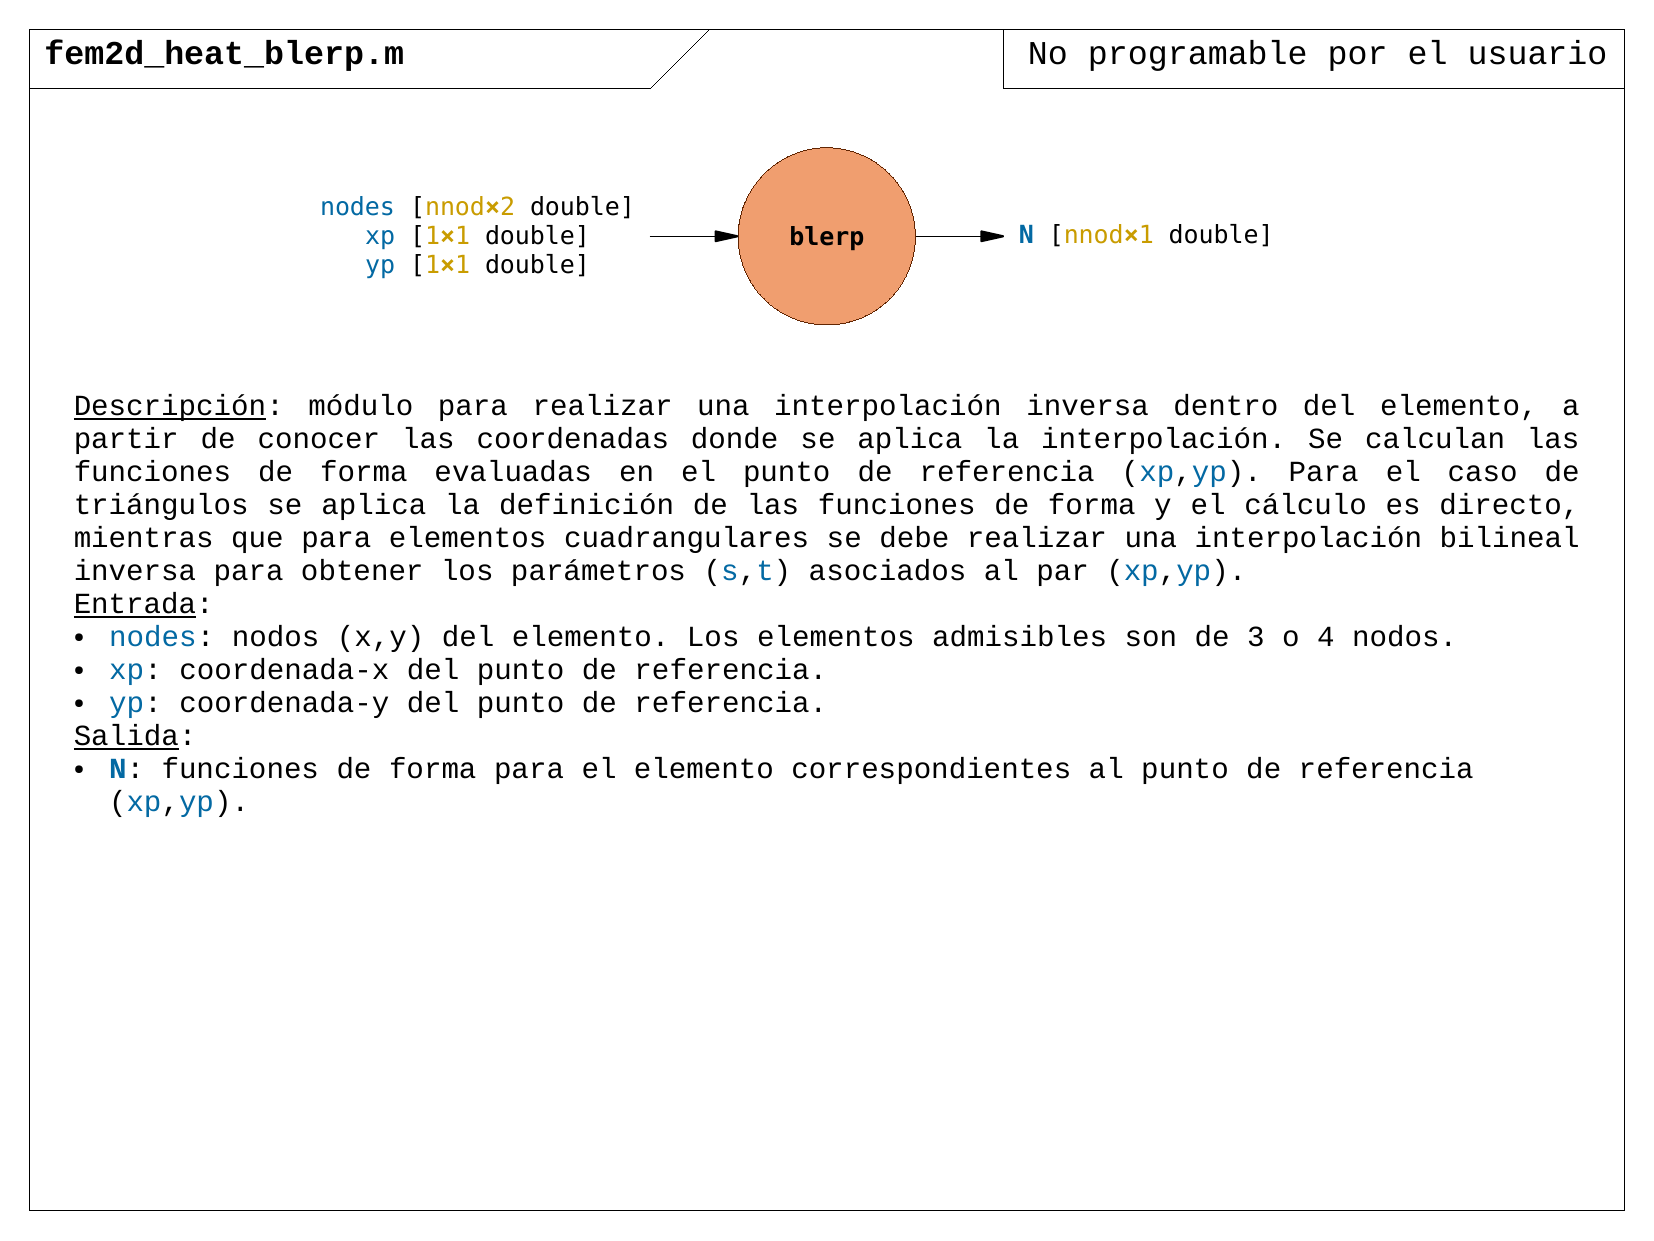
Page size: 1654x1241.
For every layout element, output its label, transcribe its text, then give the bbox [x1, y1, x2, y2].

text_box Descripción: módulo para realizar una interpolación inversa dentro del elemento, a partir de conocer las coordenadas donde se aplica la interpolación. Se calculan las funciones de forma evaluadas en el punto de referencia (xp,yp). Para el caso de triángulos se aplica la definición de las funciones de forma y el cálculo es directo, mientras que para elementos cuadrangulares se debe realizar una interpolación bilineal inversa para obtener los parámetros (s,t) asociados al par (xp,yp). Entrada: nodes: nodos (x,y) del elemento. Los elementos admisibles son de 3 o 4 nodos. xp: coordenada-x del punto de referencia. yp: coordenada-y del punto de referencia. Salida: N: funciones de forma para el elemento correspondientes al punto de referencia (xp,yp). [59, 383, 1595, 828]
text_box nodes [nnod×2 double] xp [1×1 double] yp [1×1 double] [59, 184, 650, 288]
text_box N [nnod×1 double] [1003, 213, 1595, 258]
text_box No programable por el usuario [1003, 29, 1623, 83]
text_box fem2d_heat_blerp.m [29, 29, 709, 83]
text_box blerp [738, 147, 916, 325]
